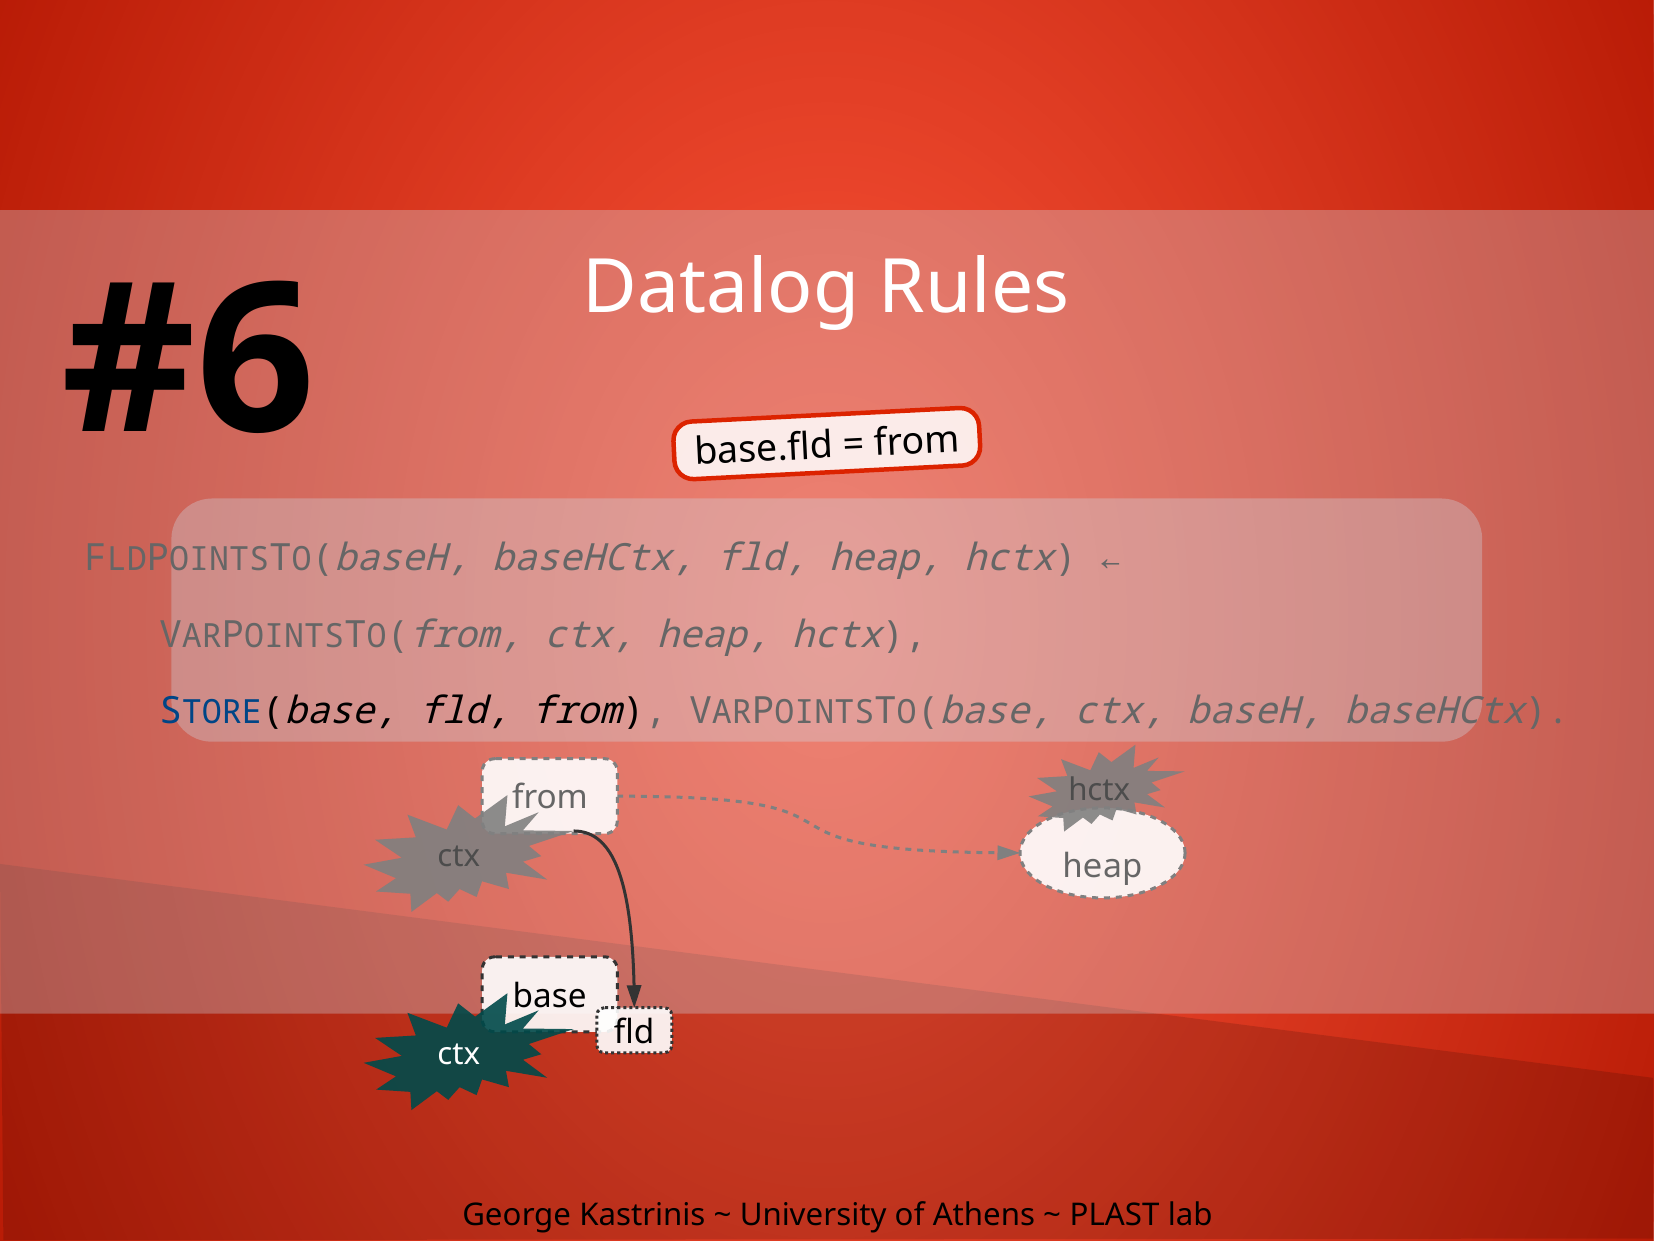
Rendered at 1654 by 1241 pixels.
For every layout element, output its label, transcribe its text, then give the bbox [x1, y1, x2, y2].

text_box heap [1020, 810, 1186, 898]
text_box ctx [363, 993, 574, 1111]
text_box [0, 210, 1654, 1014]
text_box Datalog Rules [568, 225, 1086, 331]
text_box ctx [363, 795, 573, 912]
text_box George Kastrinis ~ University of Athens ~ PLAST lab [447, 1185, 1207, 1236]
text_box #6 [46, 201, 361, 451]
text_box fld [596, 1007, 672, 1053]
text_box base.fld = from [673, 408, 981, 480]
text_box from [482, 758, 618, 834]
text_box base [482, 956, 618, 1032]
text_box FLDPOINTSTO(baseH, baseHCtx, fld, heap, hctx) ← VARPOINTSTO(from, ctx, heap, hctx), STORE(base, fld, from), VARPOINTSTO(base, ctx, baseH, baseHCtx). [171, 498, 1483, 742]
text_box hctx [1028, 744, 1185, 832]
